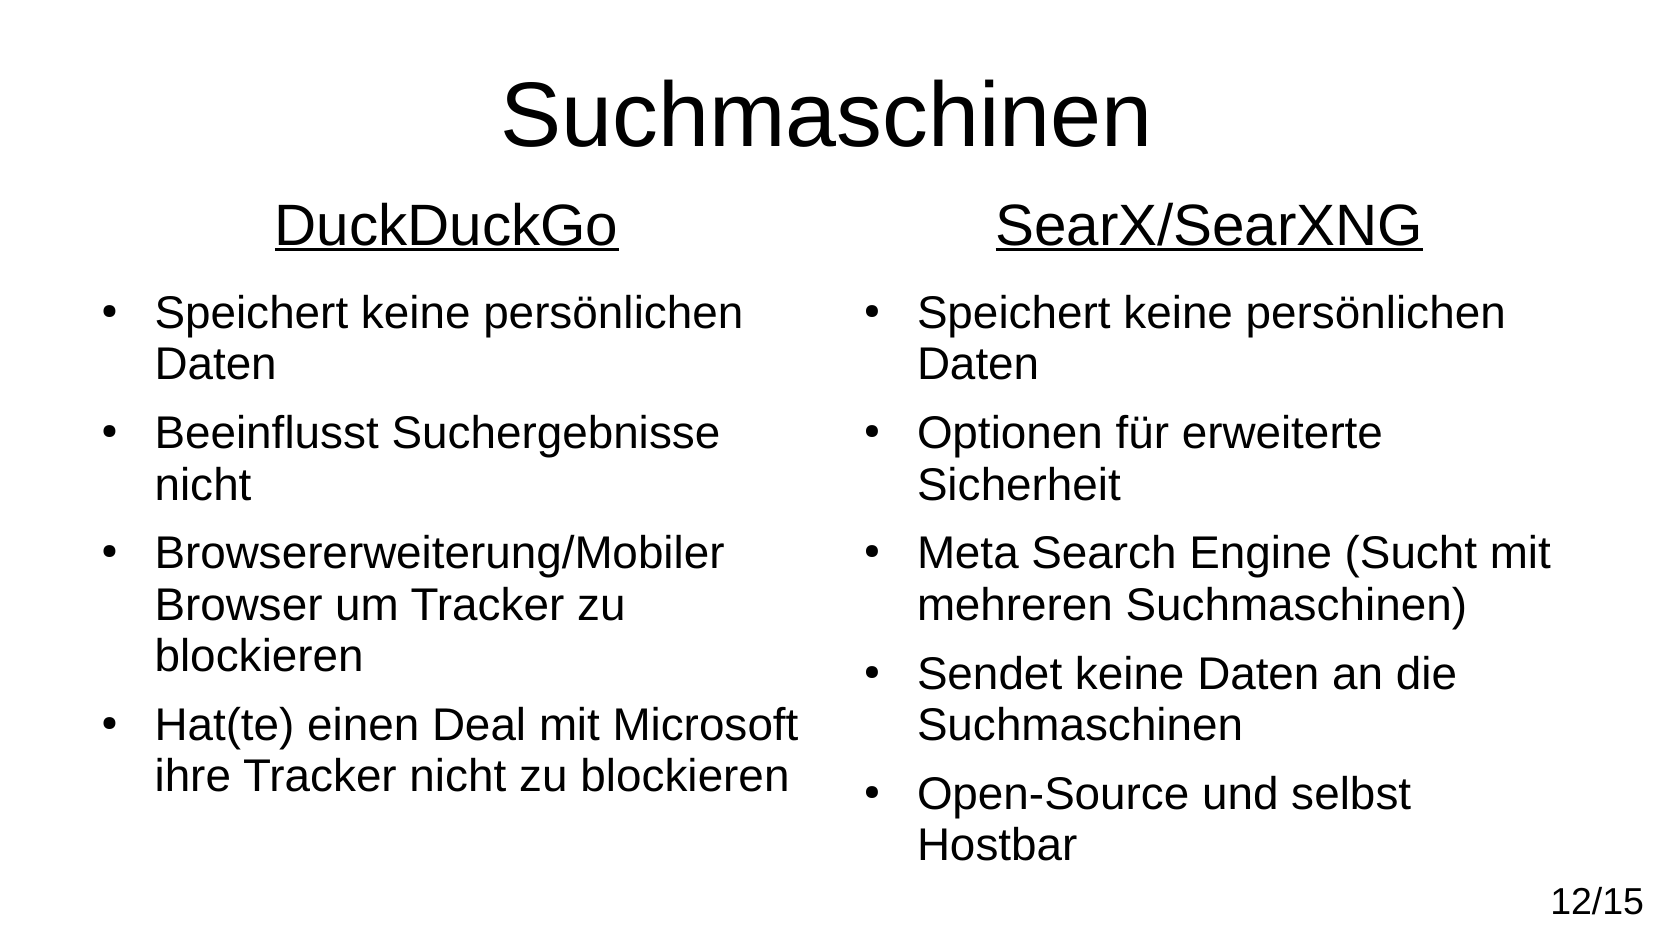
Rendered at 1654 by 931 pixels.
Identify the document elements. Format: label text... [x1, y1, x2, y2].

list DuckDuckGo Speichert keine persönlichen Daten Beeinflusst Suchergebnisse nicht Browsererweiterung/Mobiler Browser um Tracker zu blockieren Hat(te) einen Deal mit Microsoft ihre Tracker nicht zu blockieren [83, 192, 810, 861]
list SearX/SearXNG Speichert keine persönlichen Daten Optionen für erweiterte Sicherheit Meta Search Engine (Sucht mit mehreren Suchmaschinen) Sendet keine Daten an die Suchmaschinen Open-Source und selbst Hostbar [846, 192, 1573, 920]
title Suchmaschinen [82, 37, 1571, 193]
text_box 12/15 [1535, 873, 1654, 931]
